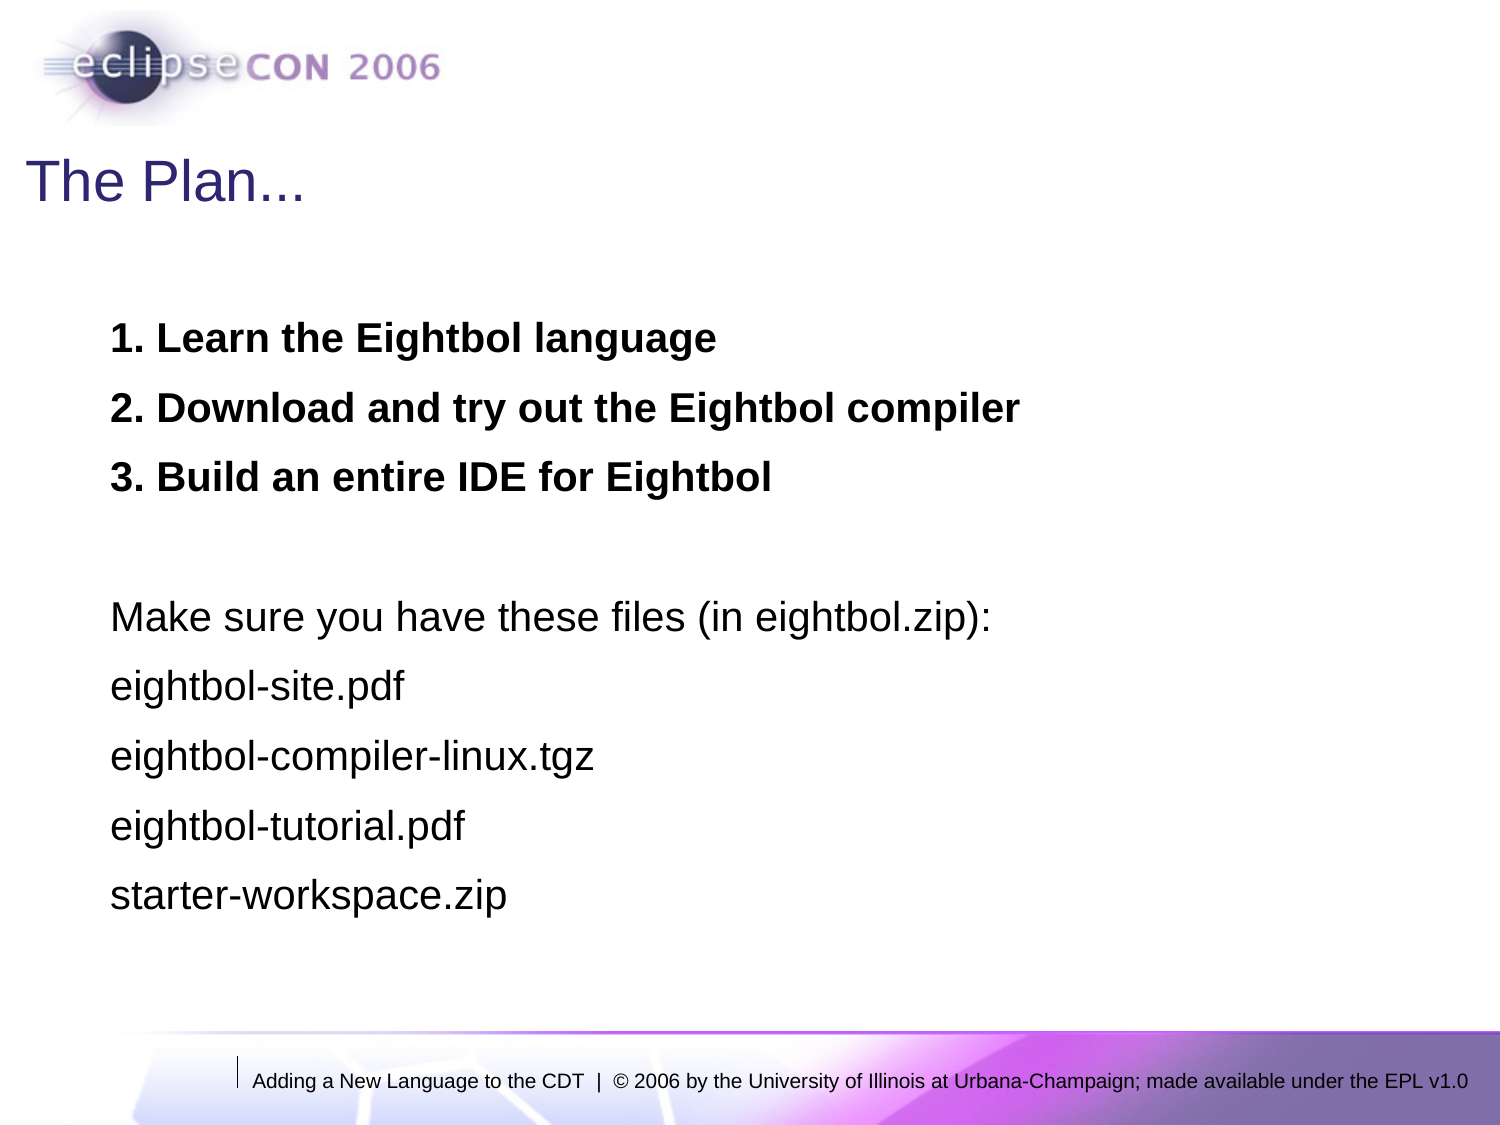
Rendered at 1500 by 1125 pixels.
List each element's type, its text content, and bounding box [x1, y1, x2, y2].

picture [31, 10, 1040, 126]
picture [0, 1031, 1500, 1125]
title The Plan... [25, 142, 1378, 225]
list 1. Learn the Eightbol language 2. Download and try out the Eightbol compiler 3. Build an entire IDE for Eightbol Make sure you have these files (in eightbol.zip): eightbol-site.pdf eightbol-compiler-linux.tgz eightbol-tutorial.pdf starter-workspace.zip [108, 291, 1378, 932]
